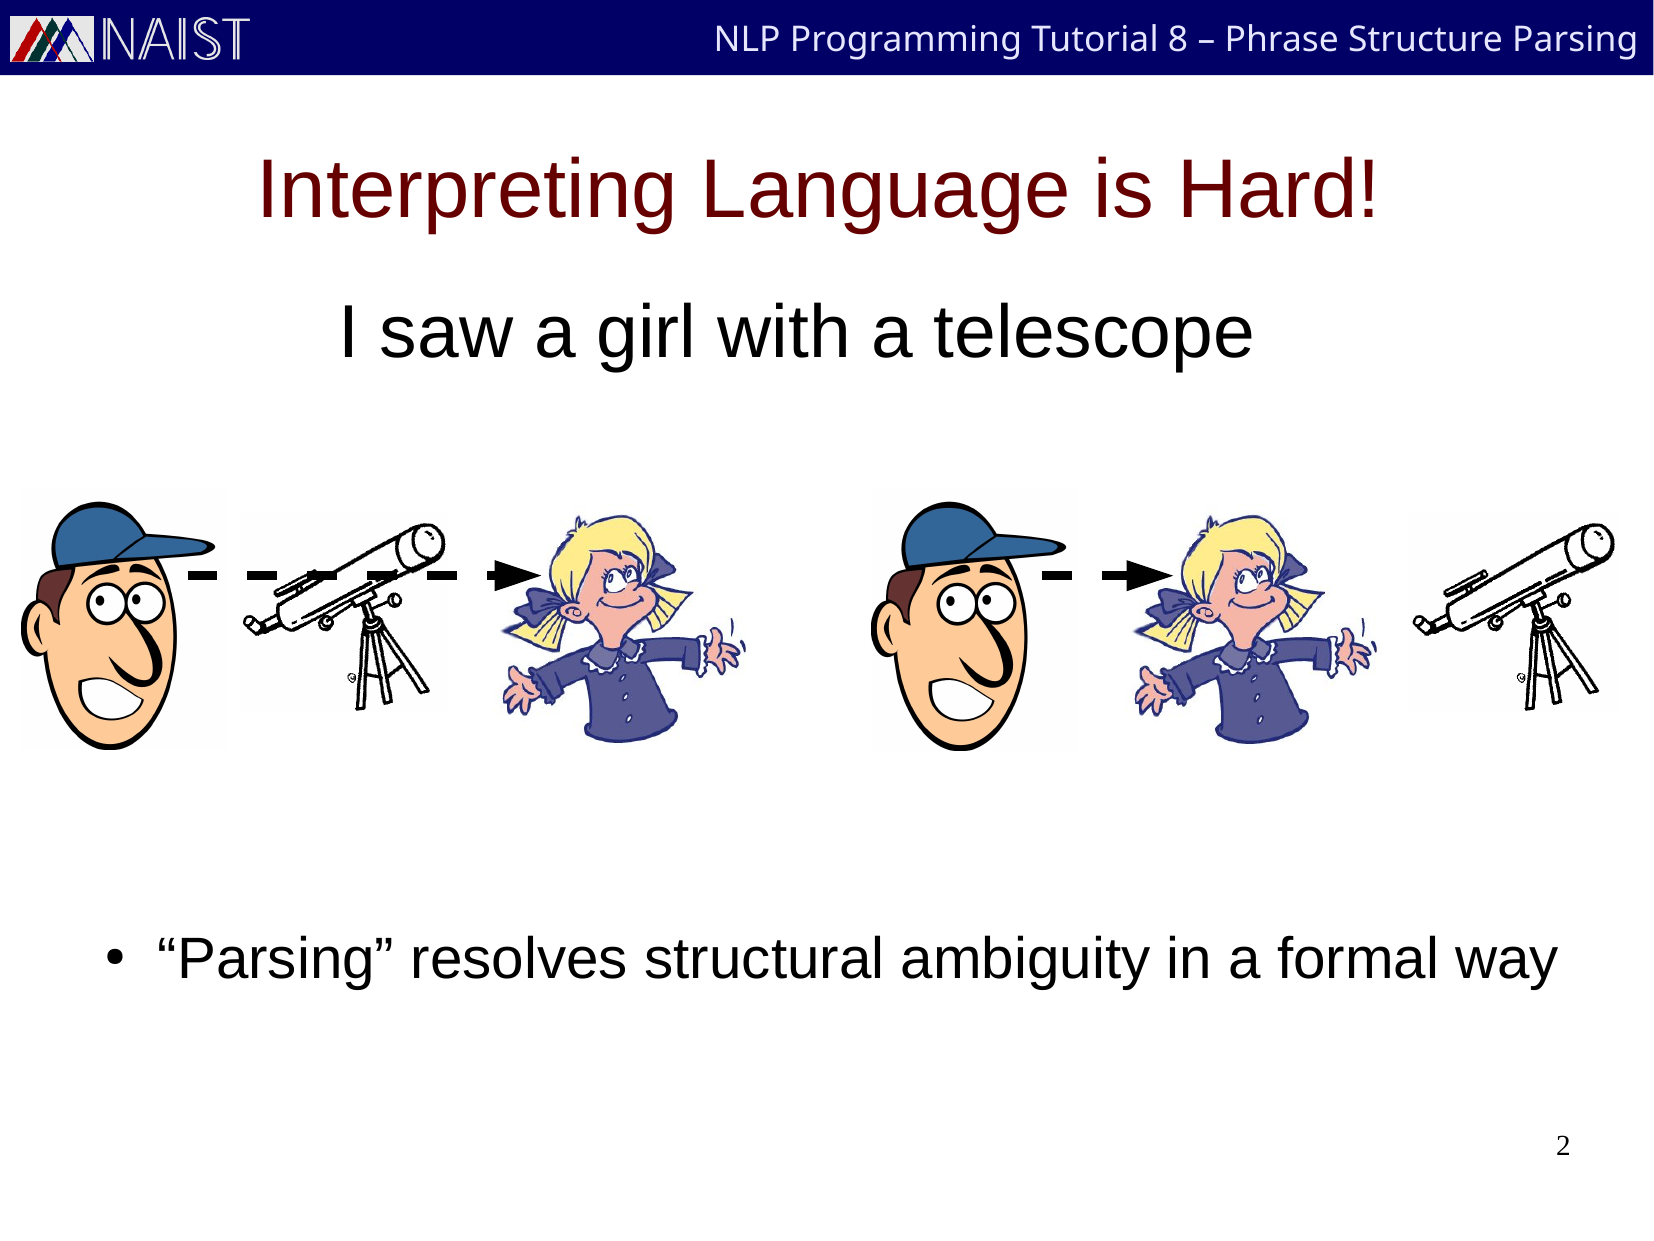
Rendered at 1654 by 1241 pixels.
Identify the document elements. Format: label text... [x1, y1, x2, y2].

list “Parsing” resolves structural ambiguity in a formal way [86, 926, 1576, 1077]
picture [1407, 512, 1620, 713]
text_box I saw a girl with a telescope [323, 282, 1271, 382]
picture [10, 16, 94, 62]
picture [1112, 504, 1382, 751]
picture [871, 487, 1078, 751]
picture [237, 512, 451, 713]
title Interpreting Language is Hard! [75, 92, 1564, 285]
picture [21, 487, 227, 751]
picture [480, 504, 751, 751]
picture [102, 17, 251, 60]
